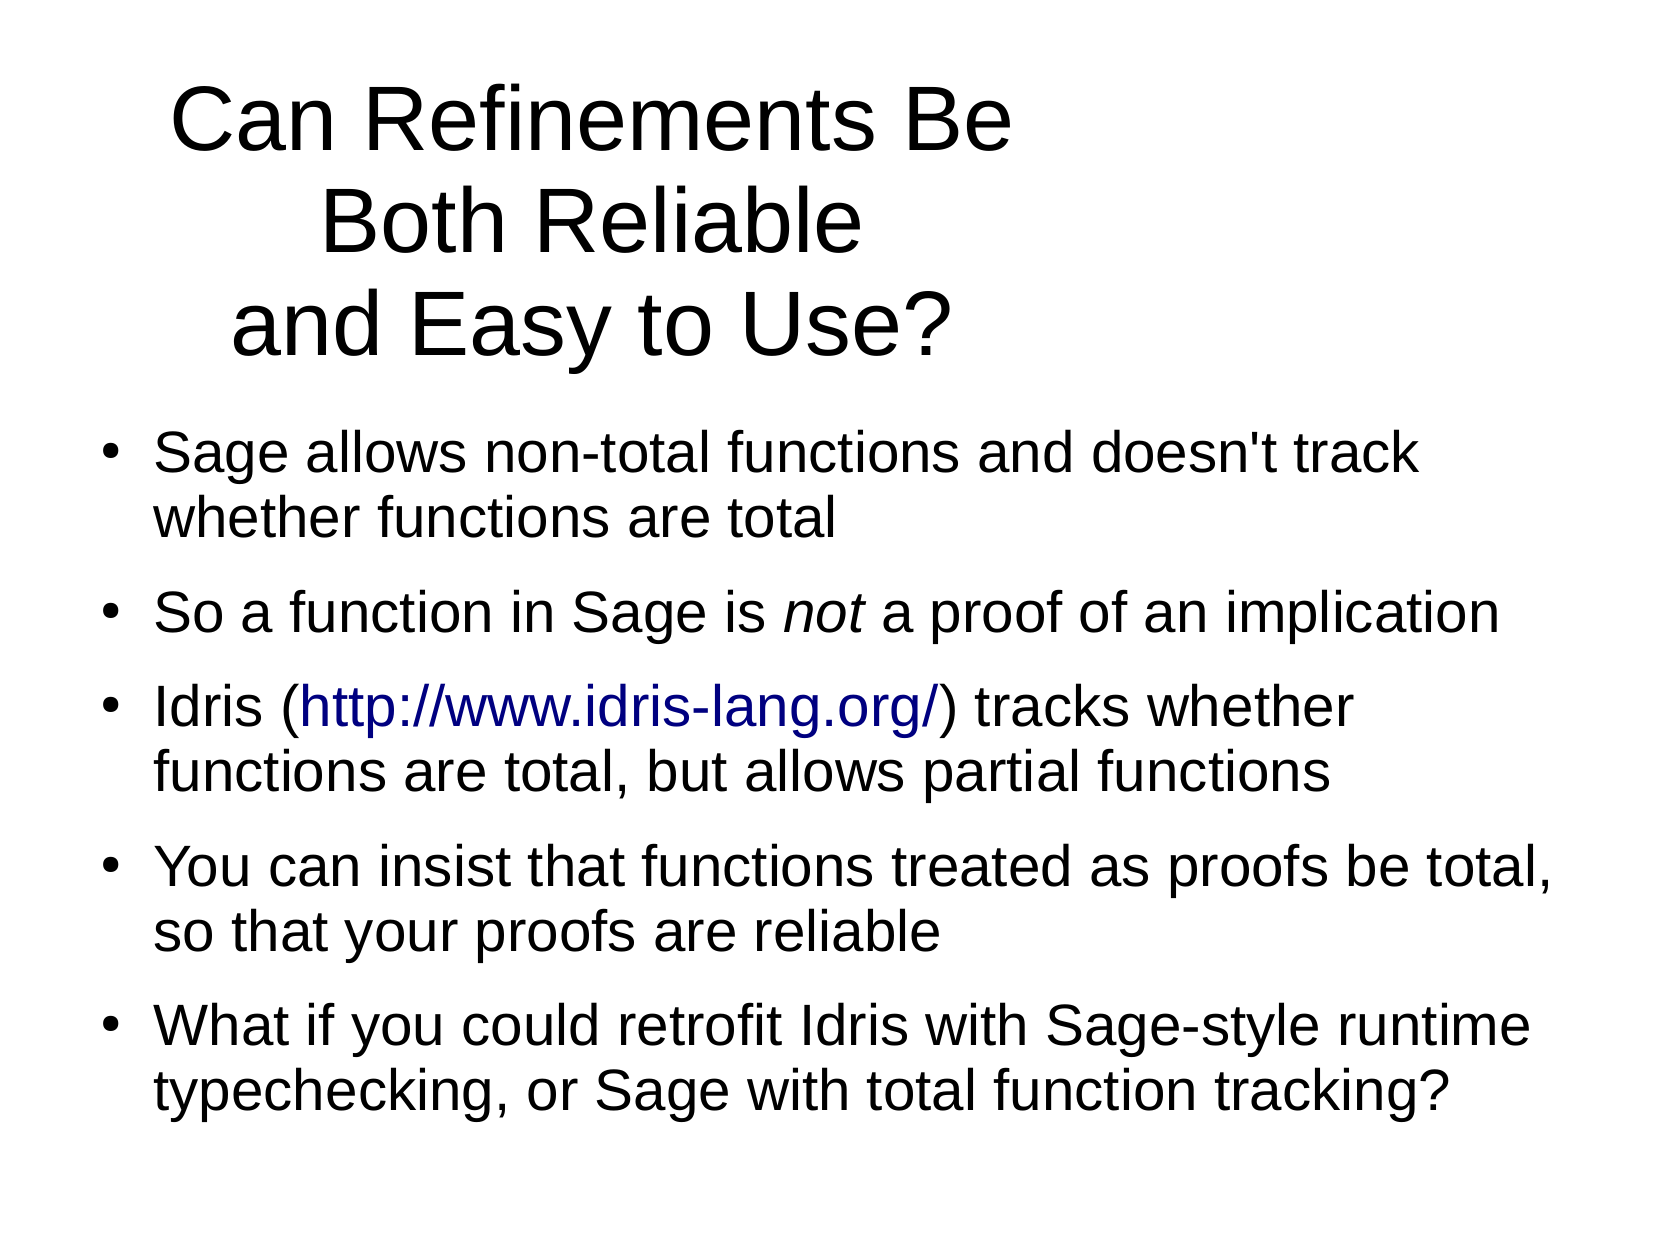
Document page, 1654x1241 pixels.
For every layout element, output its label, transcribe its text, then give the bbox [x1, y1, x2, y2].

list Sage allows non-total functions and doesn't track whether functions are total So a function in Sage is not a proof of an implication Idris (http://www.idris-lang.org/) tracks whether functions are total, but allows partial functions You can insist that functions treated as proofs be total, so that your proofs are reliable What if you could retrofit Idris with Sage-style runtime typechecking, or Sage with total function tracking? [82, 420, 1571, 1139]
title Can Refinements Be Both Reliable and Easy to Use? [120, 67, 1066, 376]
